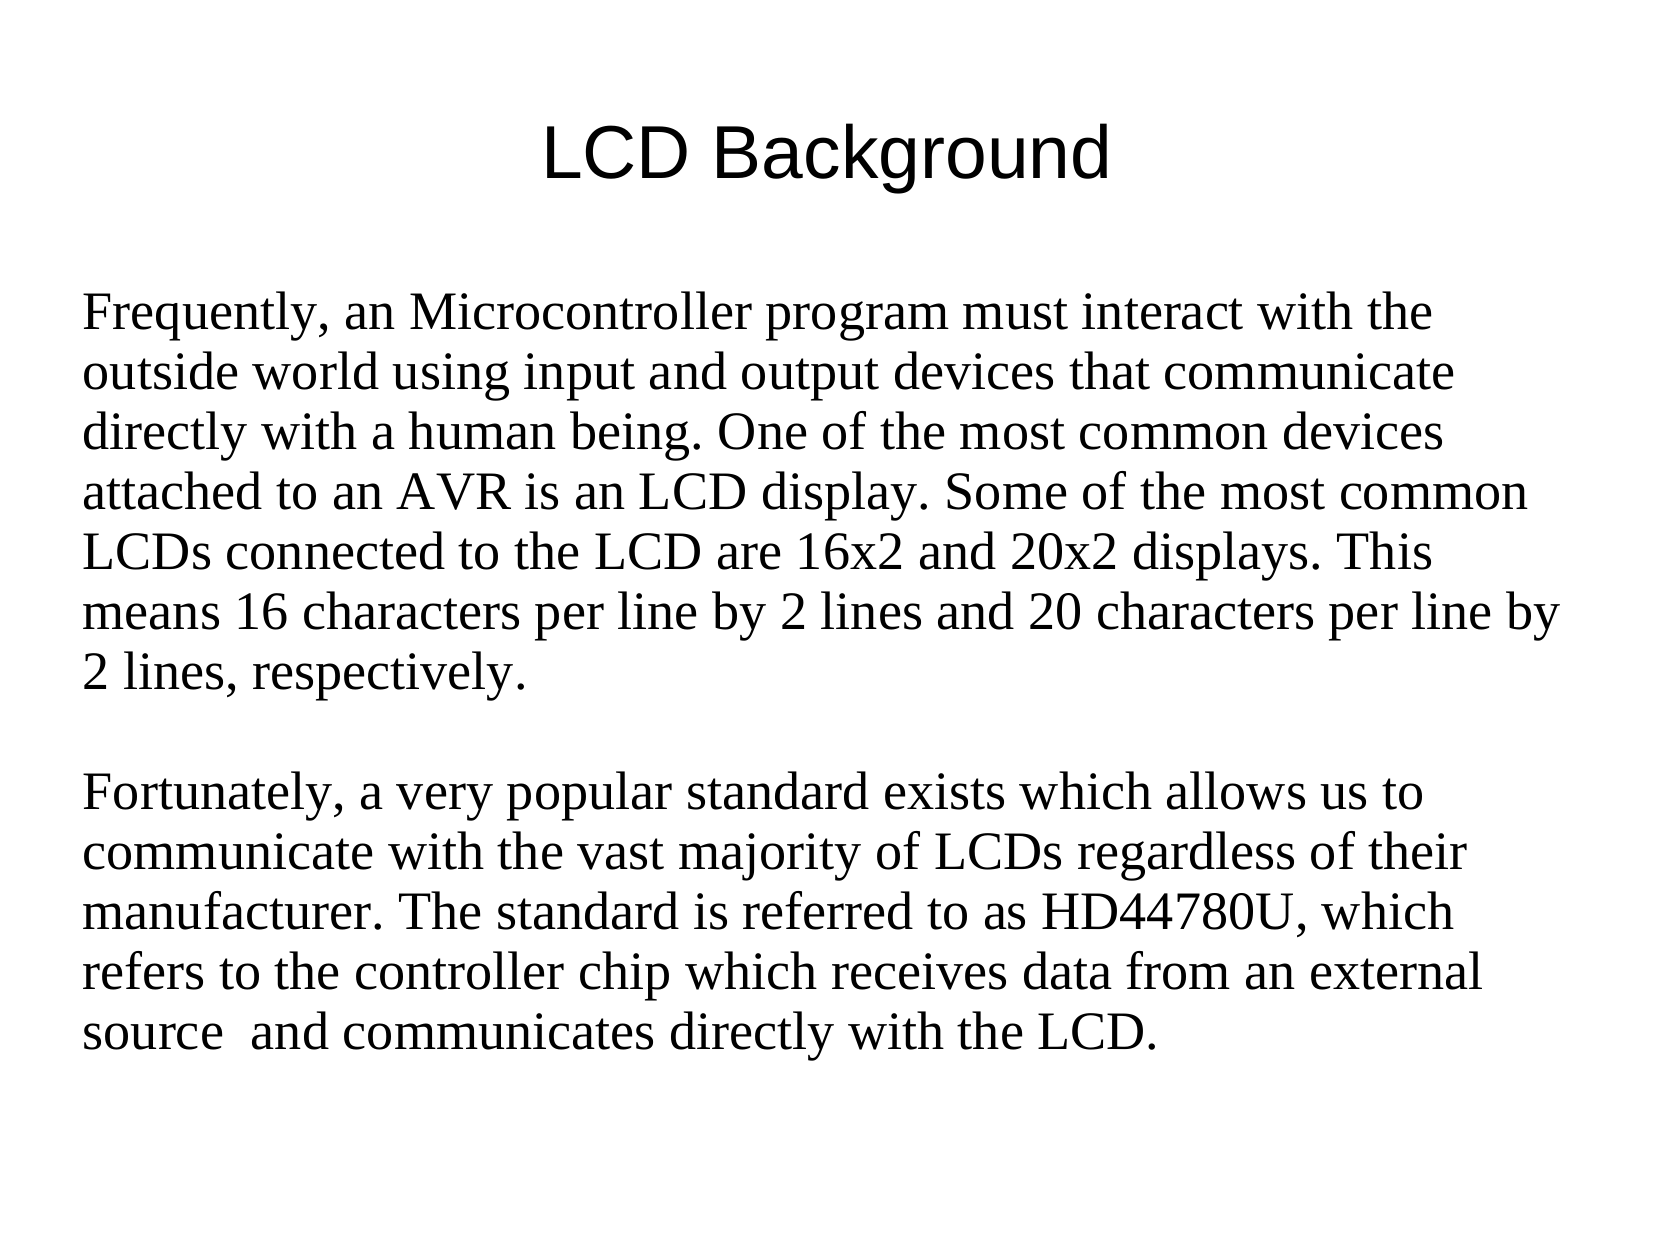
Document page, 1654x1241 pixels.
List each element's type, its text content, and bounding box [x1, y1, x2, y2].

title LCD Background [82, 56, 1571, 250]
subtitle Frequently, an Microcontroller program must interact with the outside world using input and output devices that communicate directly with a human being. One of the most common devices attached to an AVR is an LCD display. Some of the most common LCDs connected to the LCD are 16x2 and 20x2 displays. This means 16 characters per line by 2 lines and 20 characters per line by 2 lines, respectively. Fortunately, a very popular standard exists which allows us to communicate with the vast majority of LCDs regardless of their manufacturer. The standard is referred to as HD44780U, which refers to the controller chip which receives data from an external source and communicates directly with the LCD. [82, 262, 1571, 1201]
